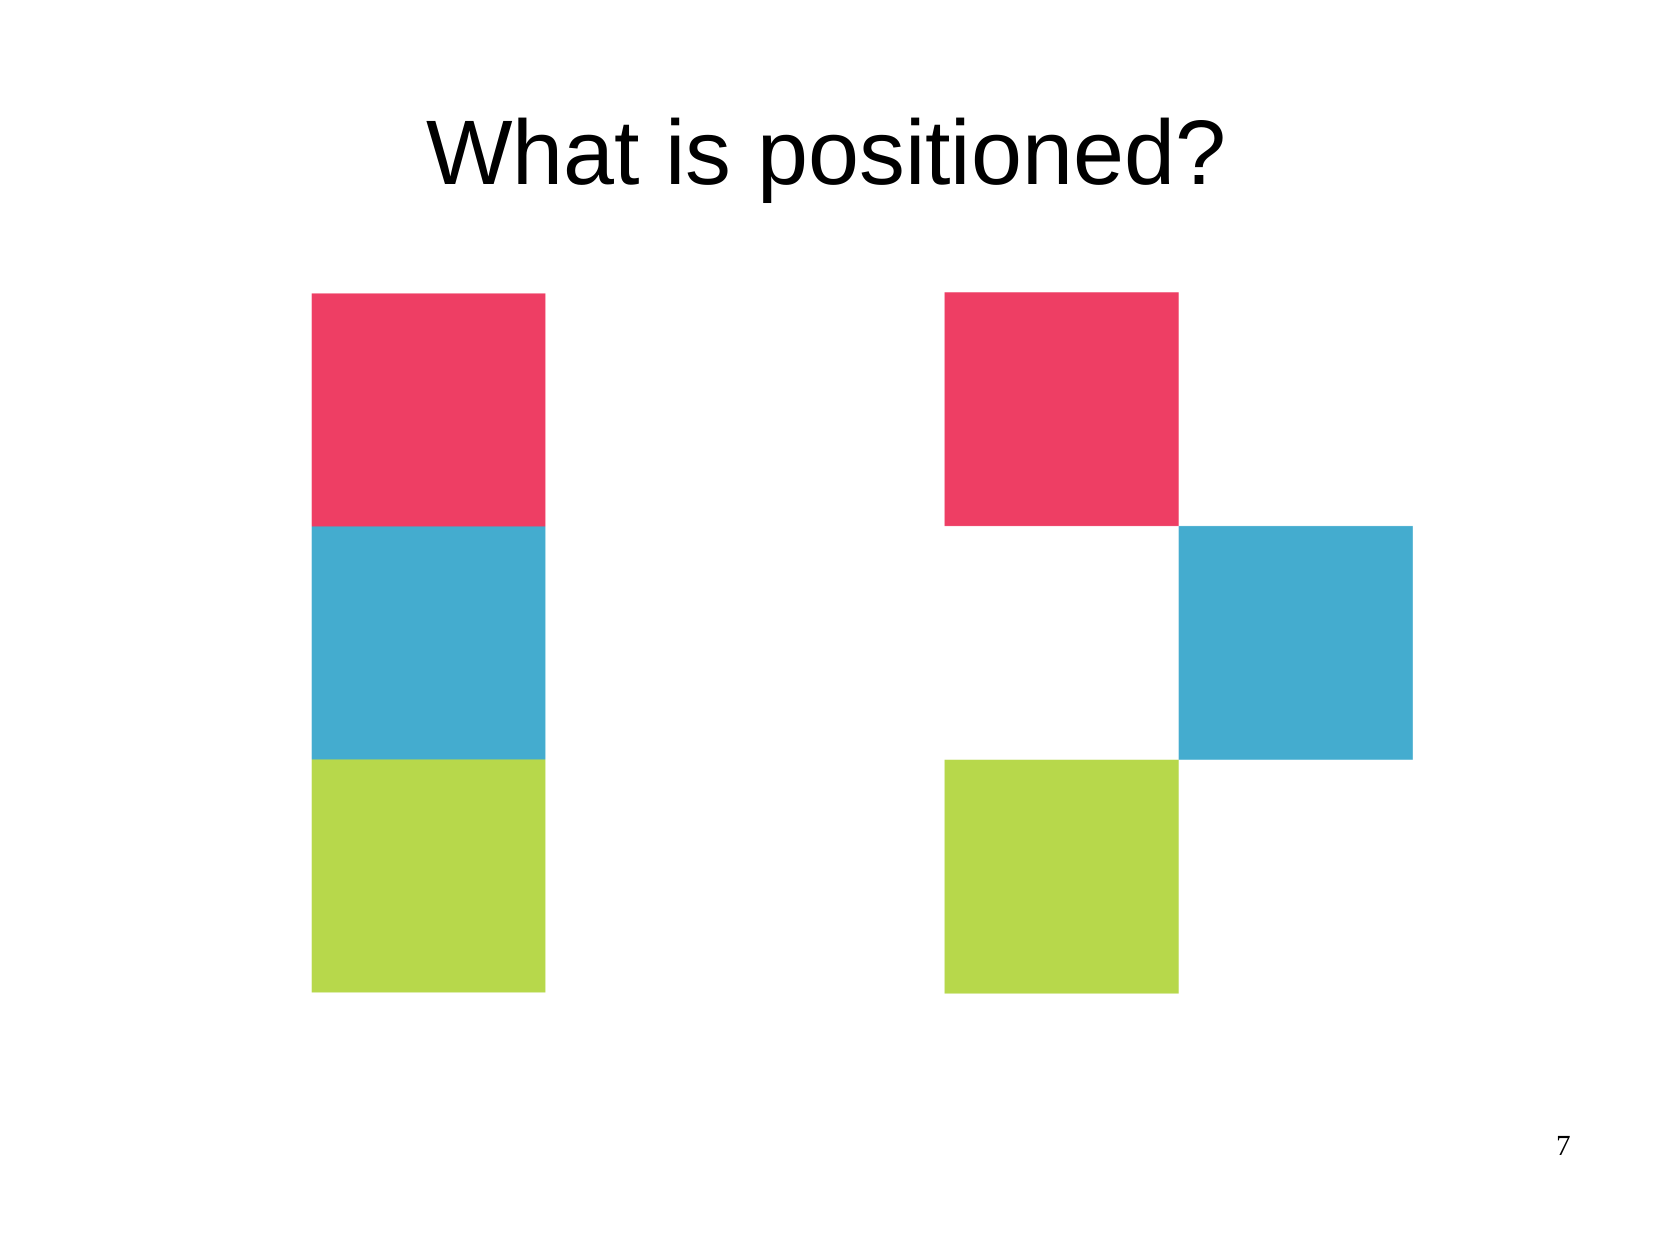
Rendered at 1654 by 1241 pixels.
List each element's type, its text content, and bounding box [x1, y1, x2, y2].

title What is positioned? [82, 49, 1571, 257]
picture [940, 290, 1427, 1010]
picture [306, 290, 570, 1010]
